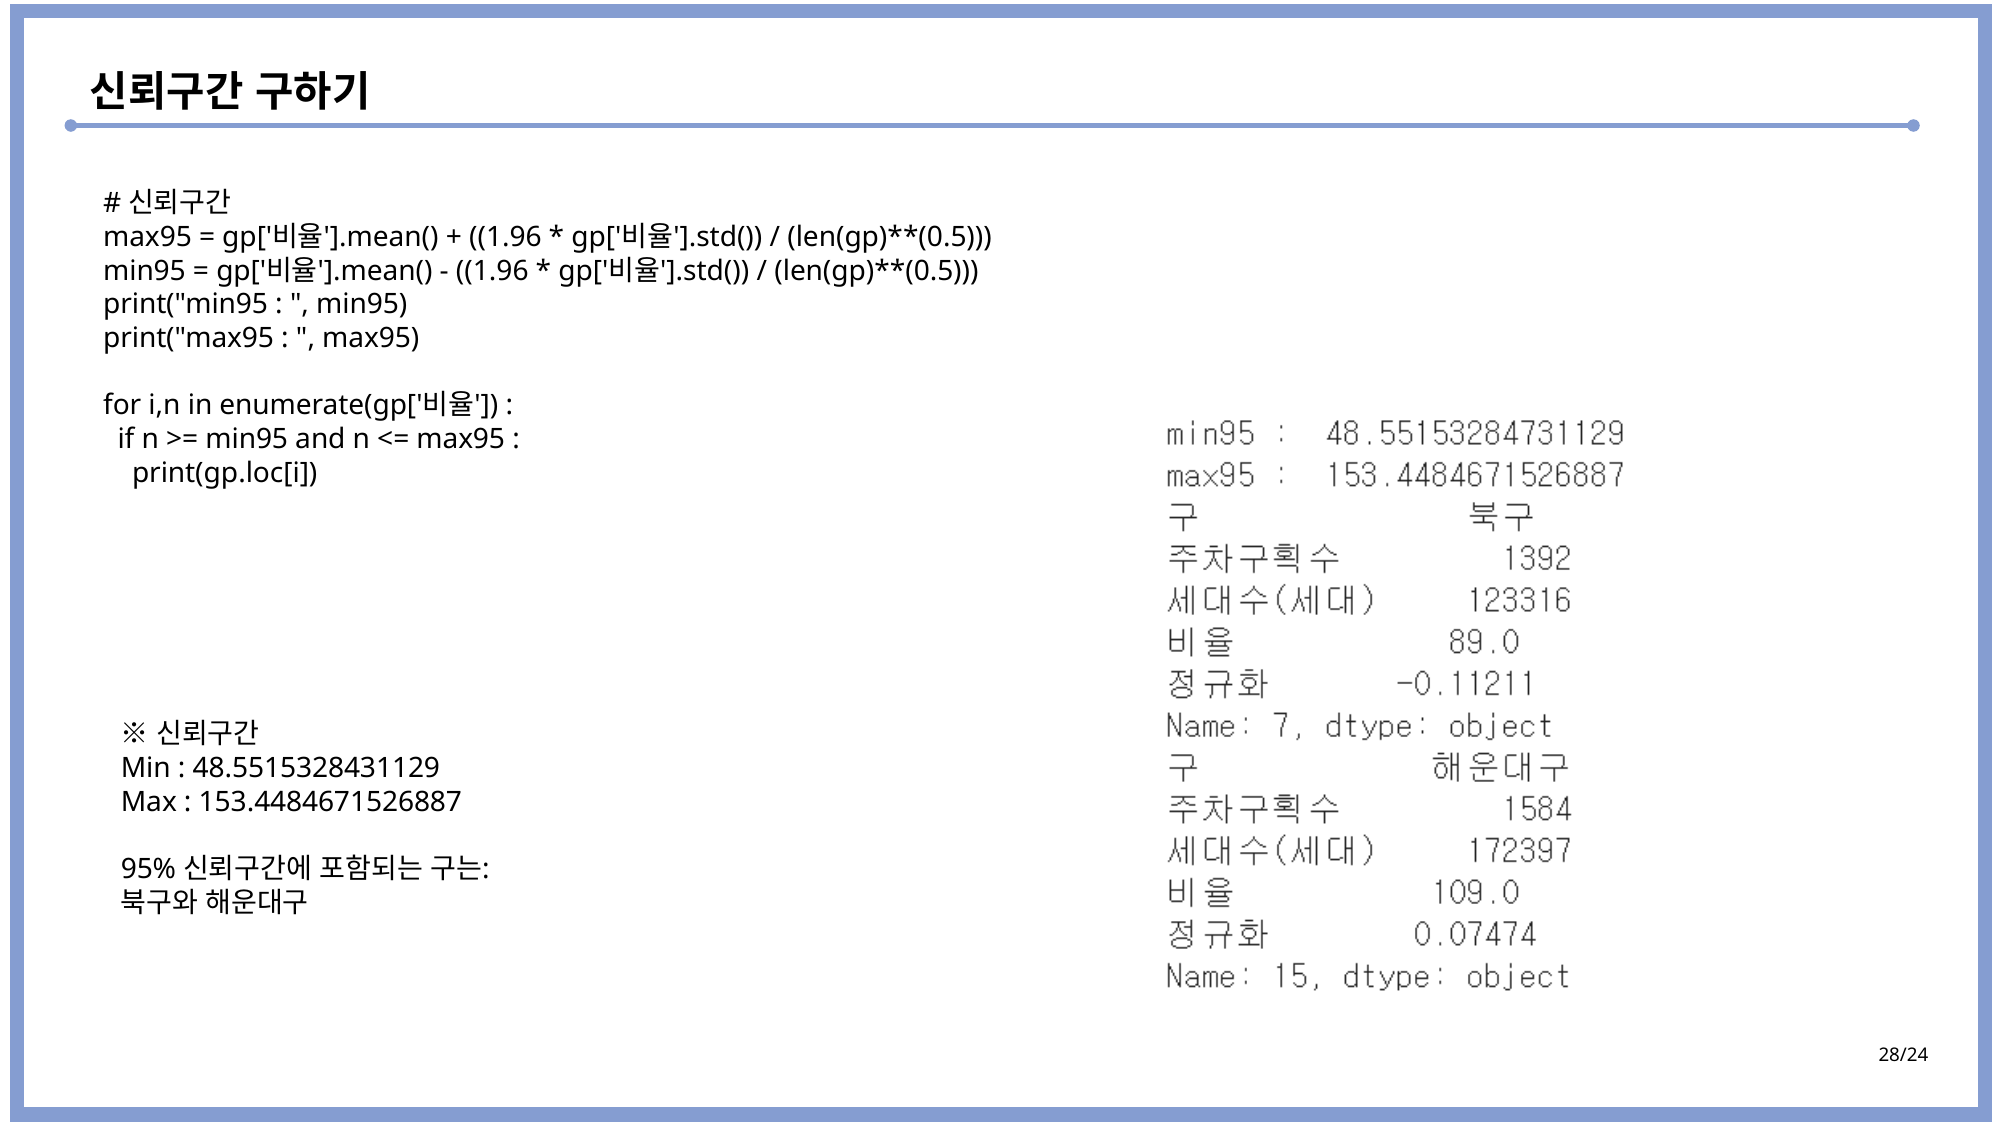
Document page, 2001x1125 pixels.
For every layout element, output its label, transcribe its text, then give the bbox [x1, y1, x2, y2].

text_box 신뢰구간 구하기 [74, 57, 865, 123]
text_box # 신뢰구간 max95 = gp['비율'].mean() + ((1.96 * gp['비율'].std()) / (len(gp)**(0.5))) min95 = gp['비율'].mean() - ((1.96 * gp['비율'].std()) / (len(gp)**(0.5))) print("min95 : ", min95) print("max95 : ", max95) for i,n in enumerate(gp['비율']) : if n >= min95 and n <= max95 : print(gp.loc[i]) [88, 177, 1812, 530]
text_box ※ 신뢰구간 Min : 48.5515328431129 Max : 153.4484671526887 95% 신뢰구간에 포함되는 구는: 북구와 해운대구 [106, 708, 1114, 926]
picture [1131, 403, 1692, 1014]
